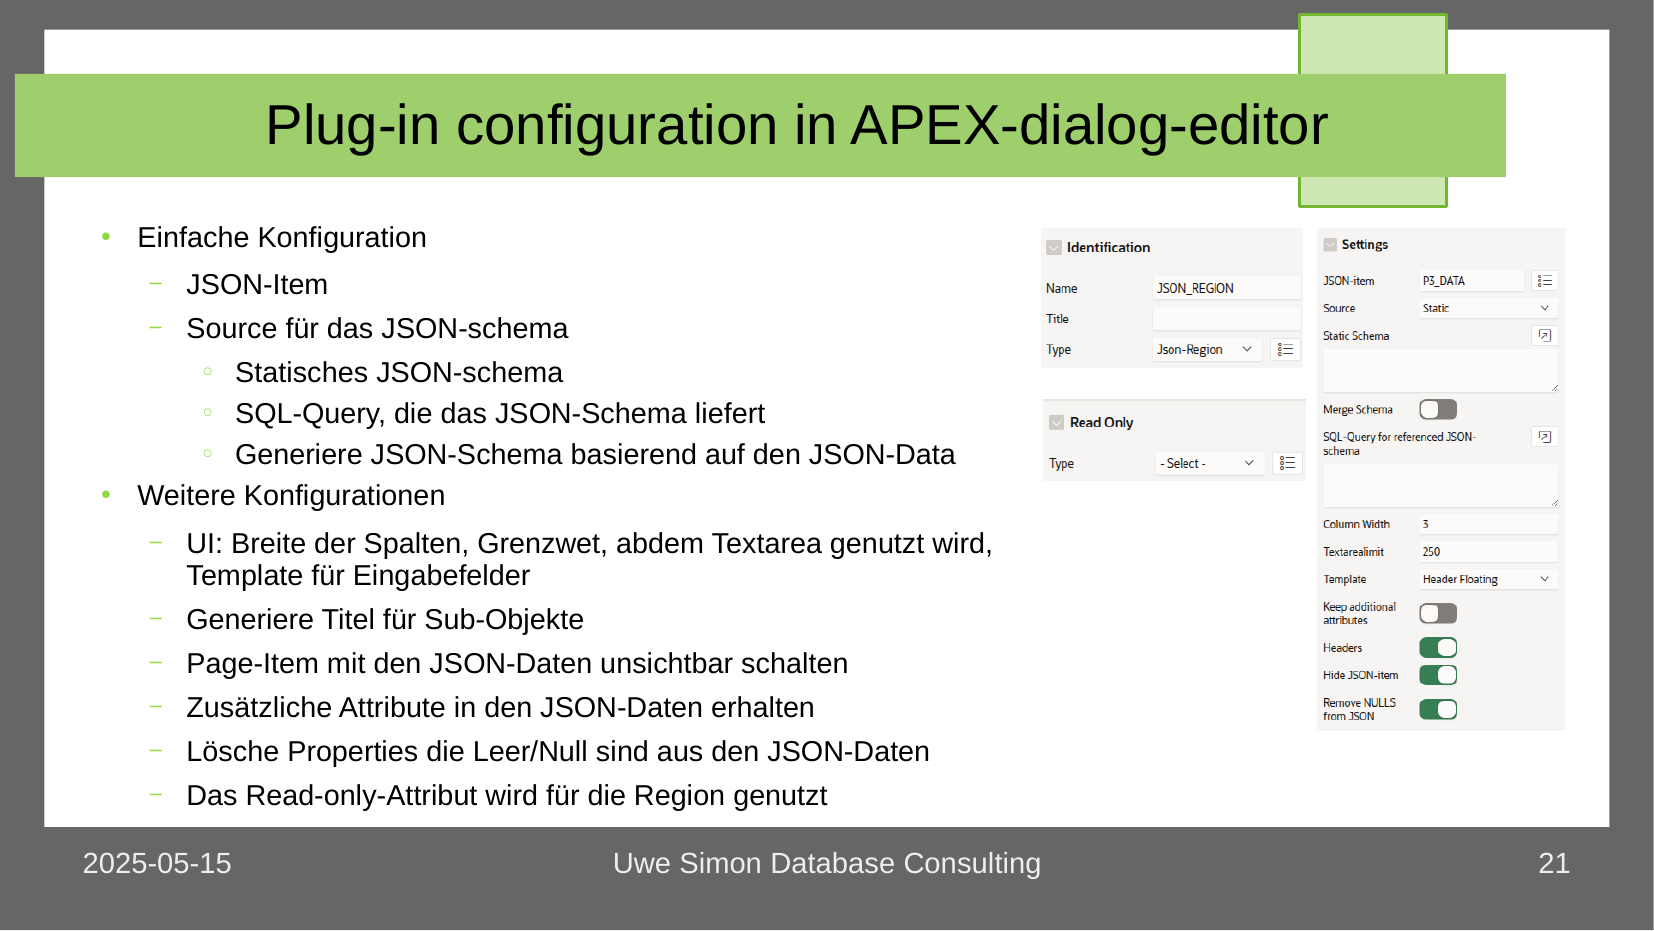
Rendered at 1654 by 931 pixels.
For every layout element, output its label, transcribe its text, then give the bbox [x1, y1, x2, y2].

title Plug-in configuration in APEX-dialog-editor [88, 73, 1506, 178]
picture [1317, 228, 1565, 731]
picture [1041, 228, 1303, 368]
list Einfache Konfiguration JSON-Item Source für das JSON-schema Statisches JSON-schema SQL-Query, die das JSON-Schema liefert Generiere JSON-Schema basierend auf den JSON-Data Weitere Konfigurationen UI: Breite der Spalten, Grenzwet, abdem Textarea genutzt wird, Template für Eingabefelder Generiere Titel für Sub-Objekte Page-Item mit den JSON-Daten unsichtbar schalten Zusätzliche Attribute in den JSON-Daten erhalten Lösche Properties die Leer/Null sind aus den JSON-Daten Das Read-only-Attribut wird für die Region genutzt [88, 221, 1004, 813]
picture [1043, 399, 1306, 481]
